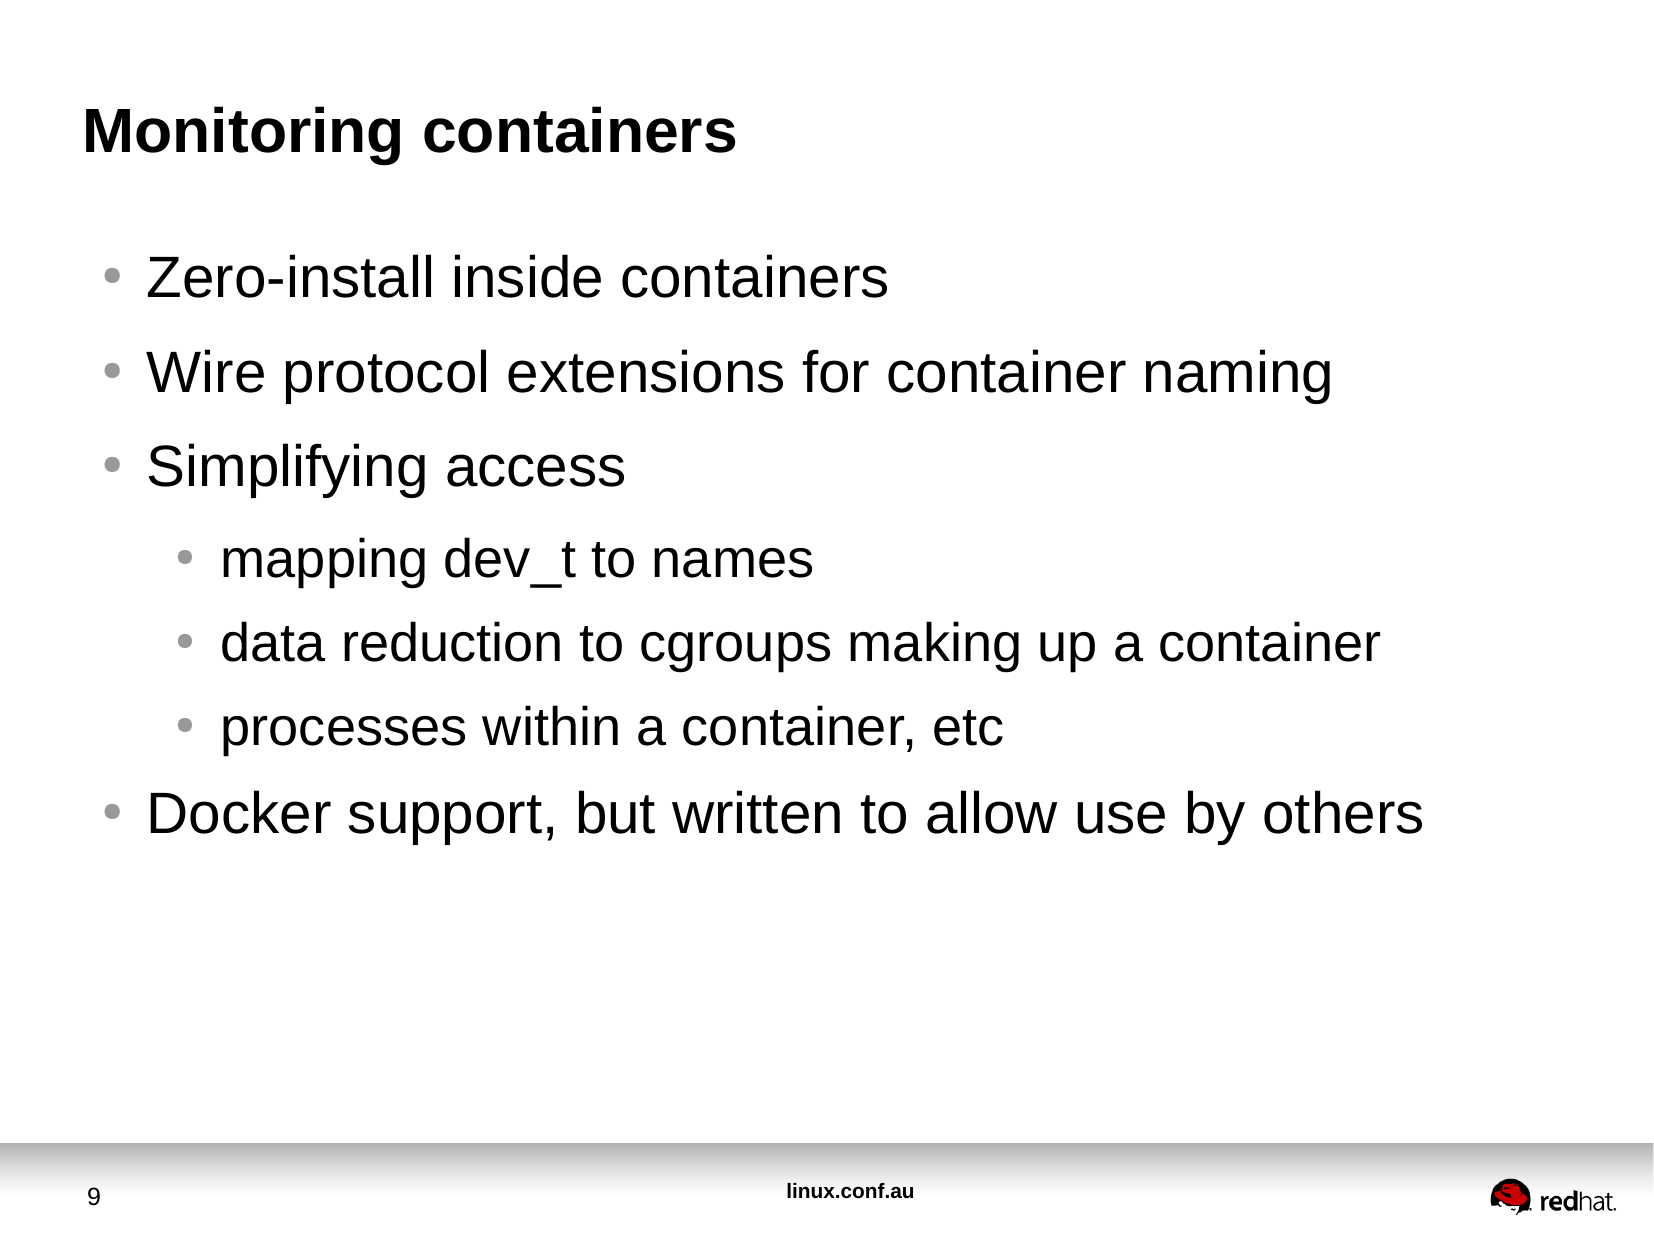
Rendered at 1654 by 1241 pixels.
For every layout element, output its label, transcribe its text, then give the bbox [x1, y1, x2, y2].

list Zero-install inside containers Wire protocol extensions for container naming Simplifying access mapping dev_t to names data reduction to cgroups making up a container processes within a container, etc Docker support, but written to allow use by others [86, 244, 1576, 1039]
title Monitoring containers [82, 37, 1571, 226]
picture [0, 1143, 1654, 1241]
